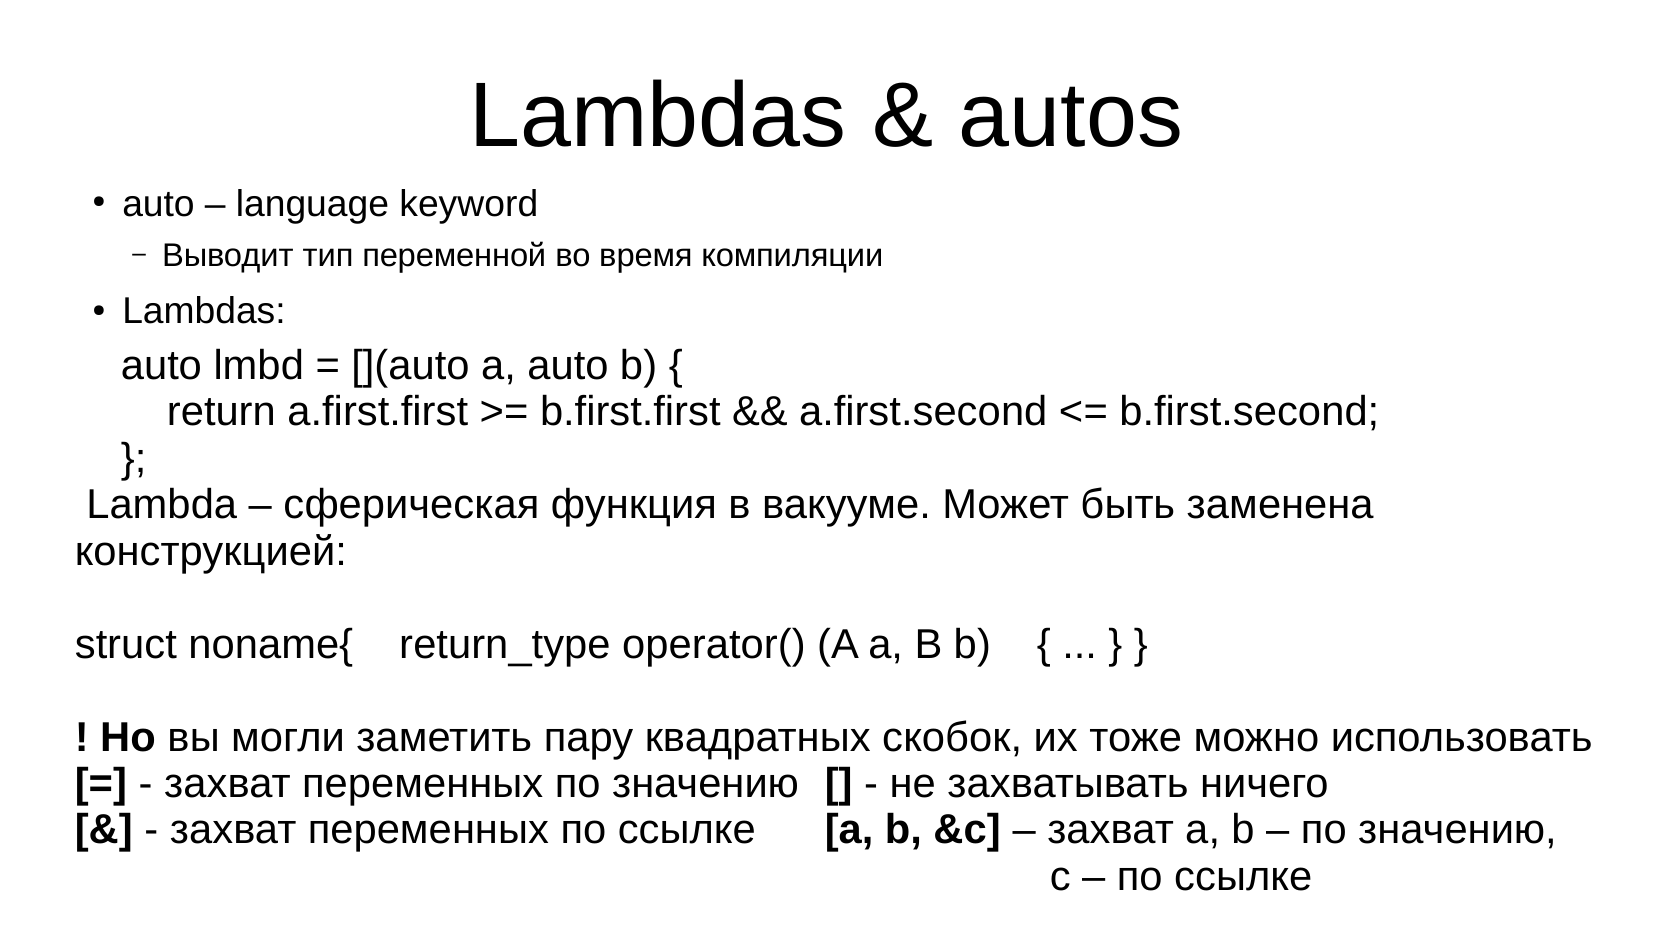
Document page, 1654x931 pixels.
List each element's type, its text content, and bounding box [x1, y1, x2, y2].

title Lambdas & autos [82, 37, 1571, 193]
text_box auto lmbd = [](auto a, auto b) { return a.first.first >= b.first.first && a.first.second <= b.first.second; }; Lambda – сферическая функция в вакууме. Может быть заменена конструкцией: struct noname{ return_type operator() (A a, B b) { ... } } ! Но вы могли заметить пару квадратных скобок, их тоже можно использовать [=] - захват переменных по значению [] - не захватывать ничего [&] - захват переменных по ссылке [a, b, &c] – захват a, b – по значению, c – по ссылке [60, 334, 1610, 931]
list auto – language keyword Выводит тип переменной во время компиляции Lambdas: [82, 182, 1366, 334]
